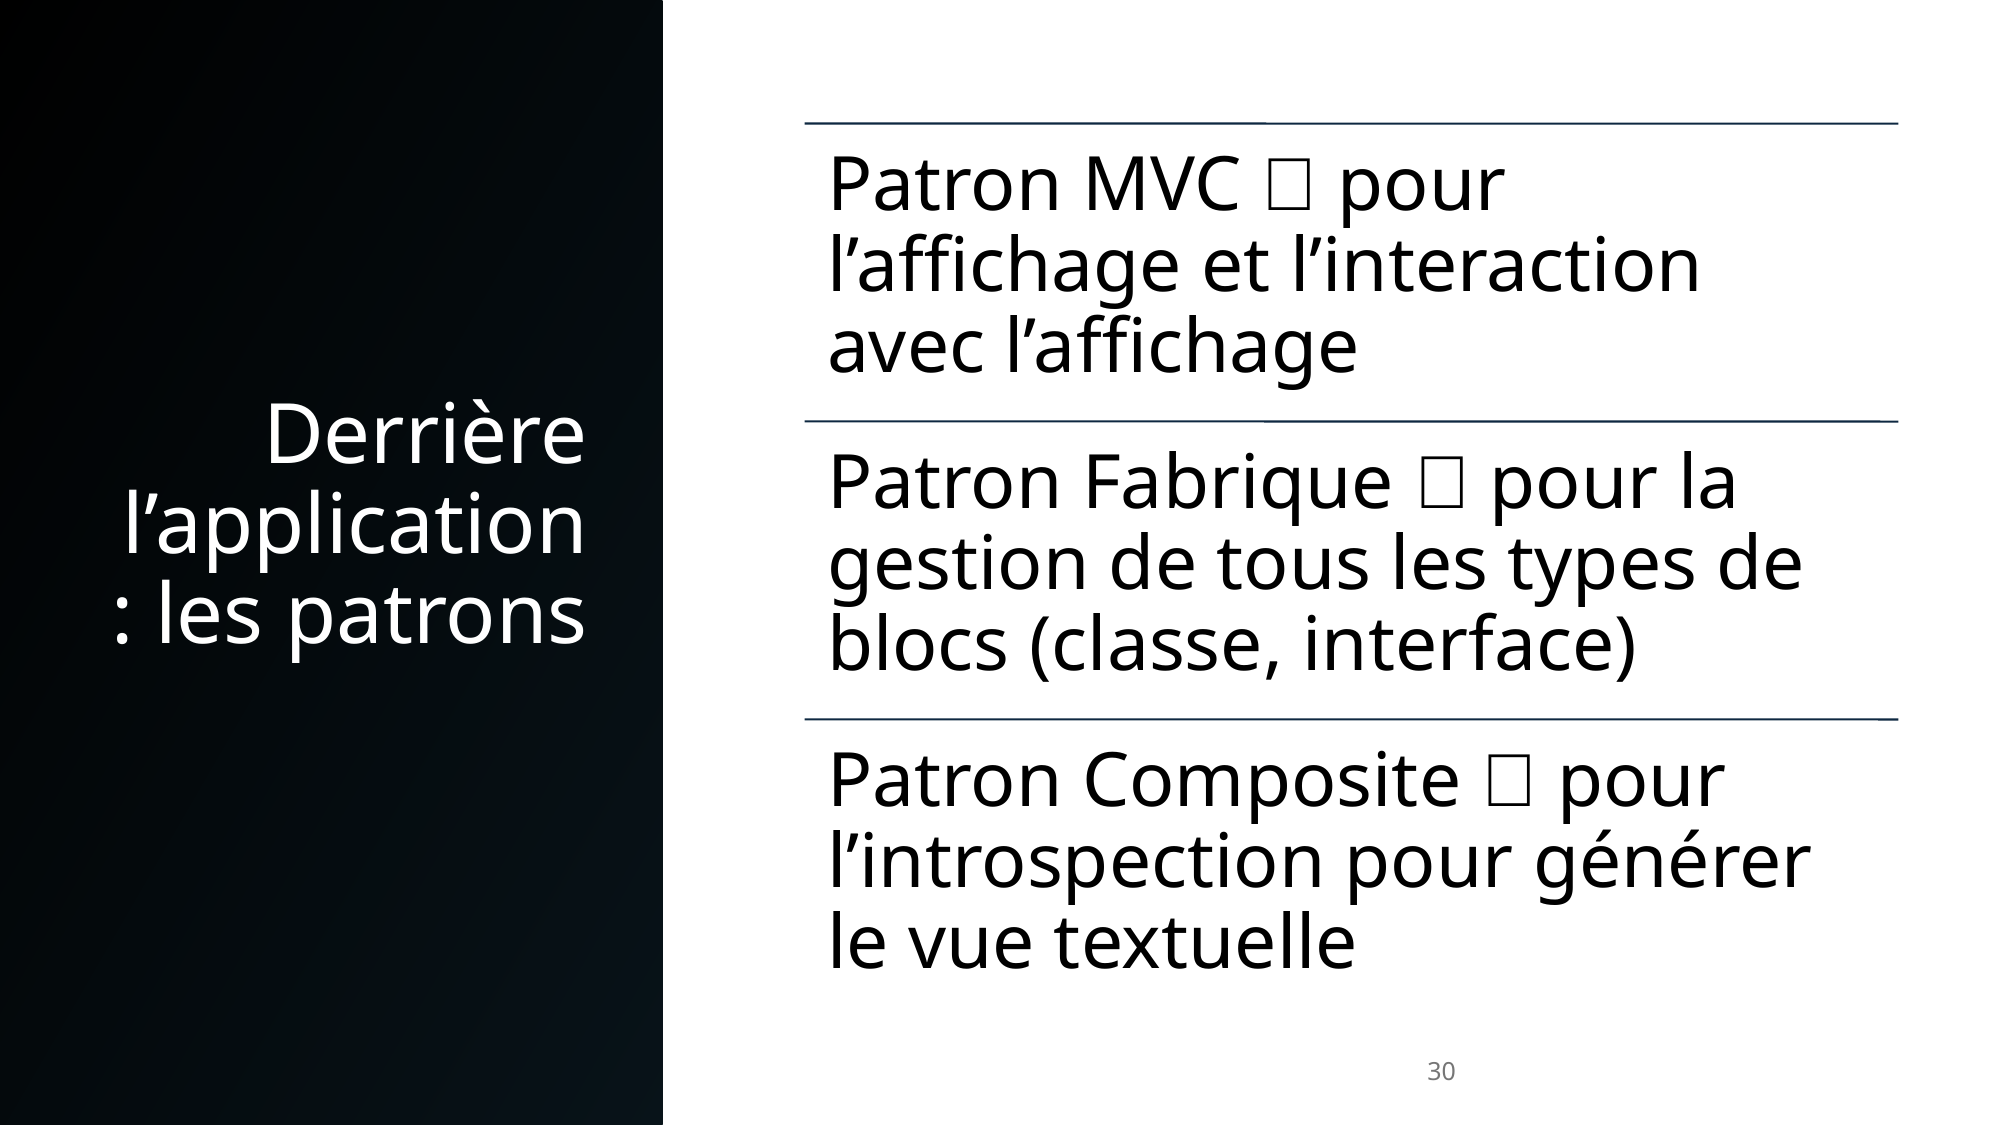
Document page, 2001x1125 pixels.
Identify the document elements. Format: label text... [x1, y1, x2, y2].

text_box Patron MVC  pour l’affichage et l’interaction avec l’affichage [804, 123, 1899, 420]
text_box Patron Fabrique  pour la gestion de tous les types de blocs (classe, interface) [804, 421, 1899, 718]
text_box [0, 0, 2000, 1125]
title Derrière l’application : les patrons [96, 276, 608, 670]
text_box Patron Composite  pour l’introspection pour générer le vue textuelle [804, 719, 1899, 1018]
